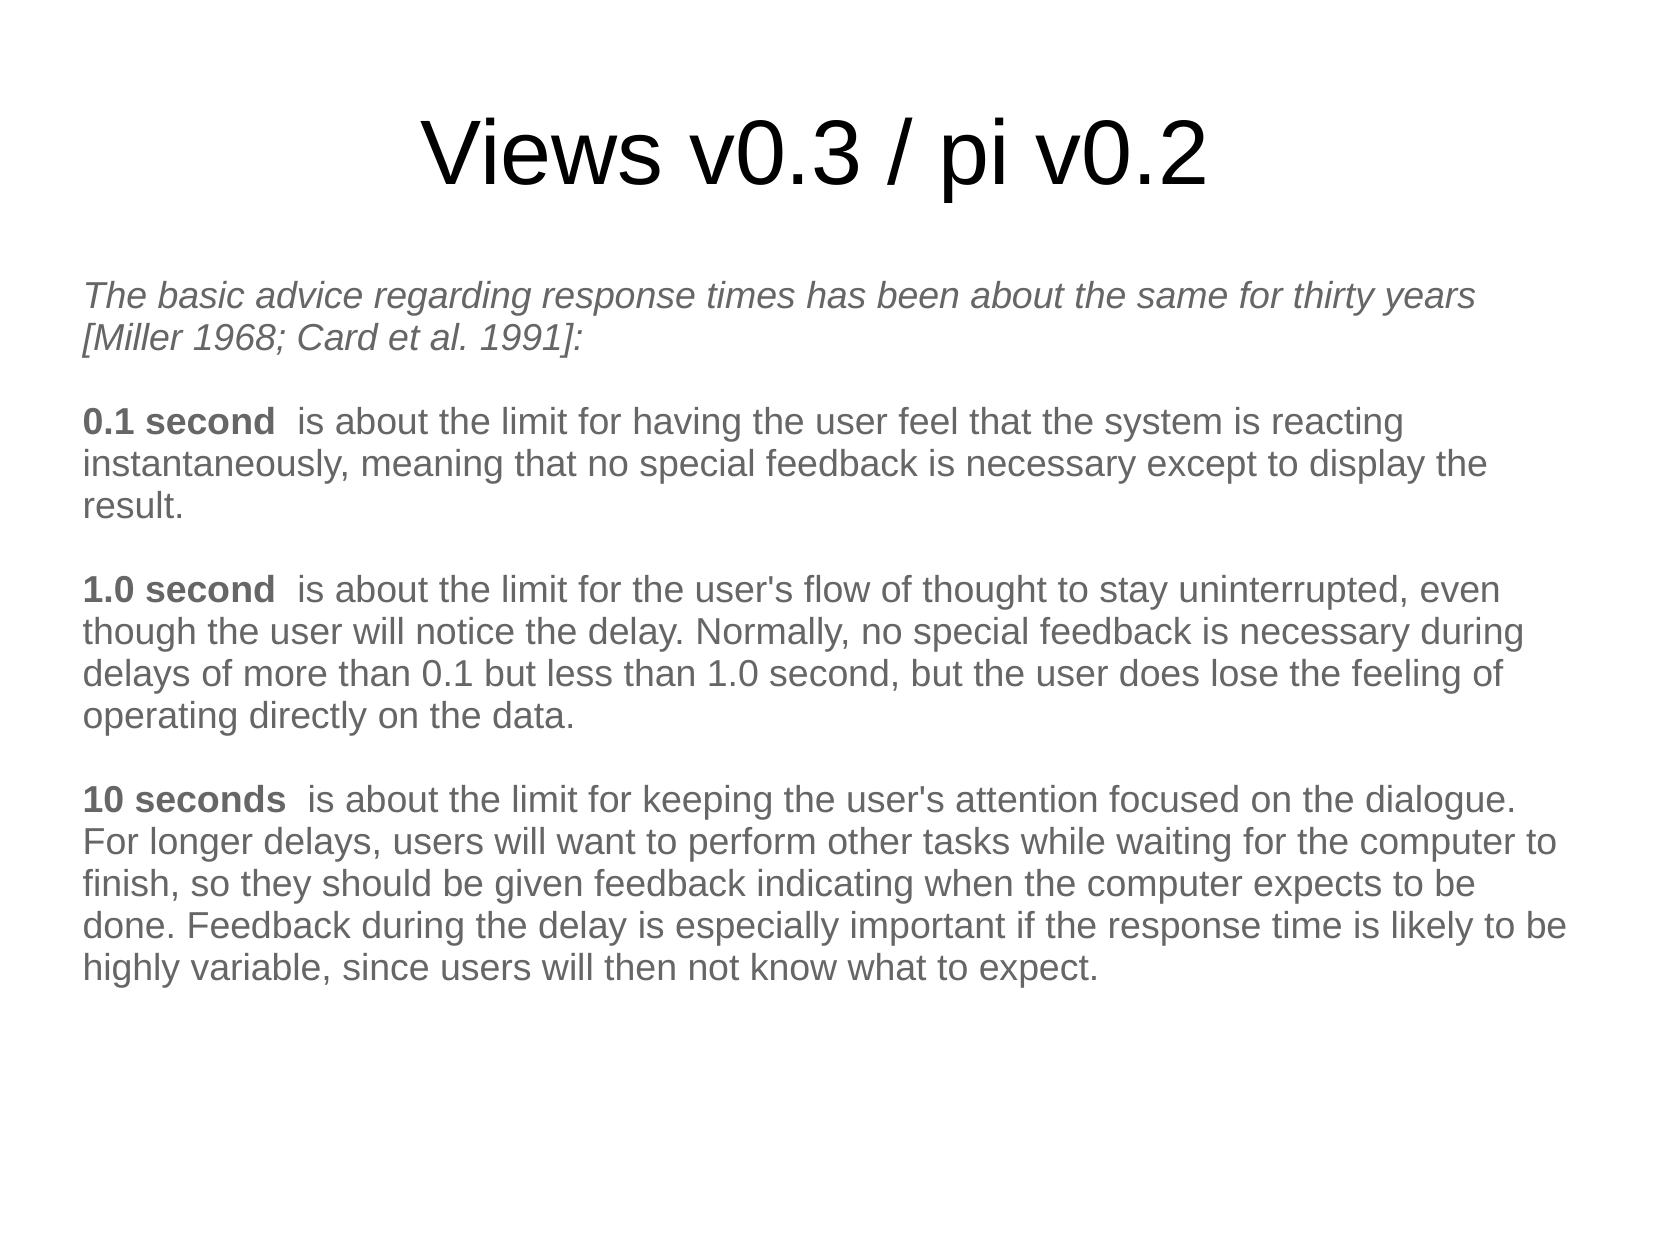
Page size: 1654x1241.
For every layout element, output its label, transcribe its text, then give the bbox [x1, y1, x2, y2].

title Views v0.3 / pi v0.2 [82, 49, 1571, 257]
subtitle The basic advice regarding response times has been about the same for thirty years [Miller 1968; Card et al. 1991]: 0.1 second is about the limit for having the user feel that the system is reacting instantaneously, meaning that no special feedback is necessary except to display the result. 1.0 second is about the limit for the user's flow of thought to stay uninterrupted, even though the user will notice the delay. Normally, no special feedback is necessary during delays of more than 0.1 but less than 1.0 second, but the user does lose the feeling of operating directly on the data. 10 seconds is about the limit for keeping the user's attention focused on the dialogue. For longer delays, users will want to perform other tasks while waiting for the computer to finish, so they should be given feedback indicating when the computer expects to be done. Feedback during the delay is especially important if the response time is likely to be highly variable, since users will then not know what to expect. [82, 270, 1571, 993]
